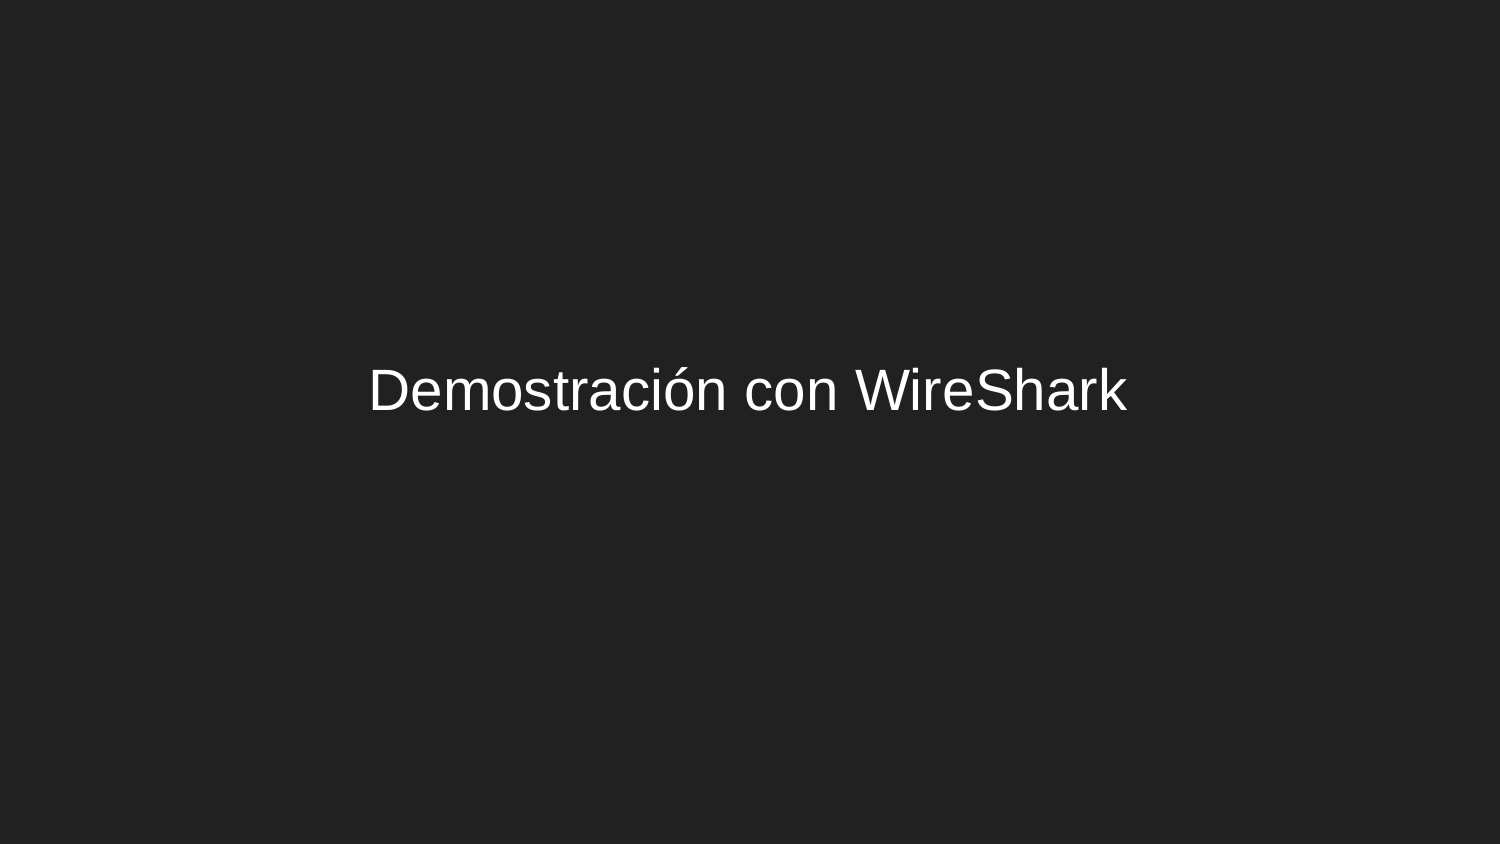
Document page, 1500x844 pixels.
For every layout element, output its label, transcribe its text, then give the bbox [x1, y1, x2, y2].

title Demostración con WireShark [353, 337, 1500, 431]
